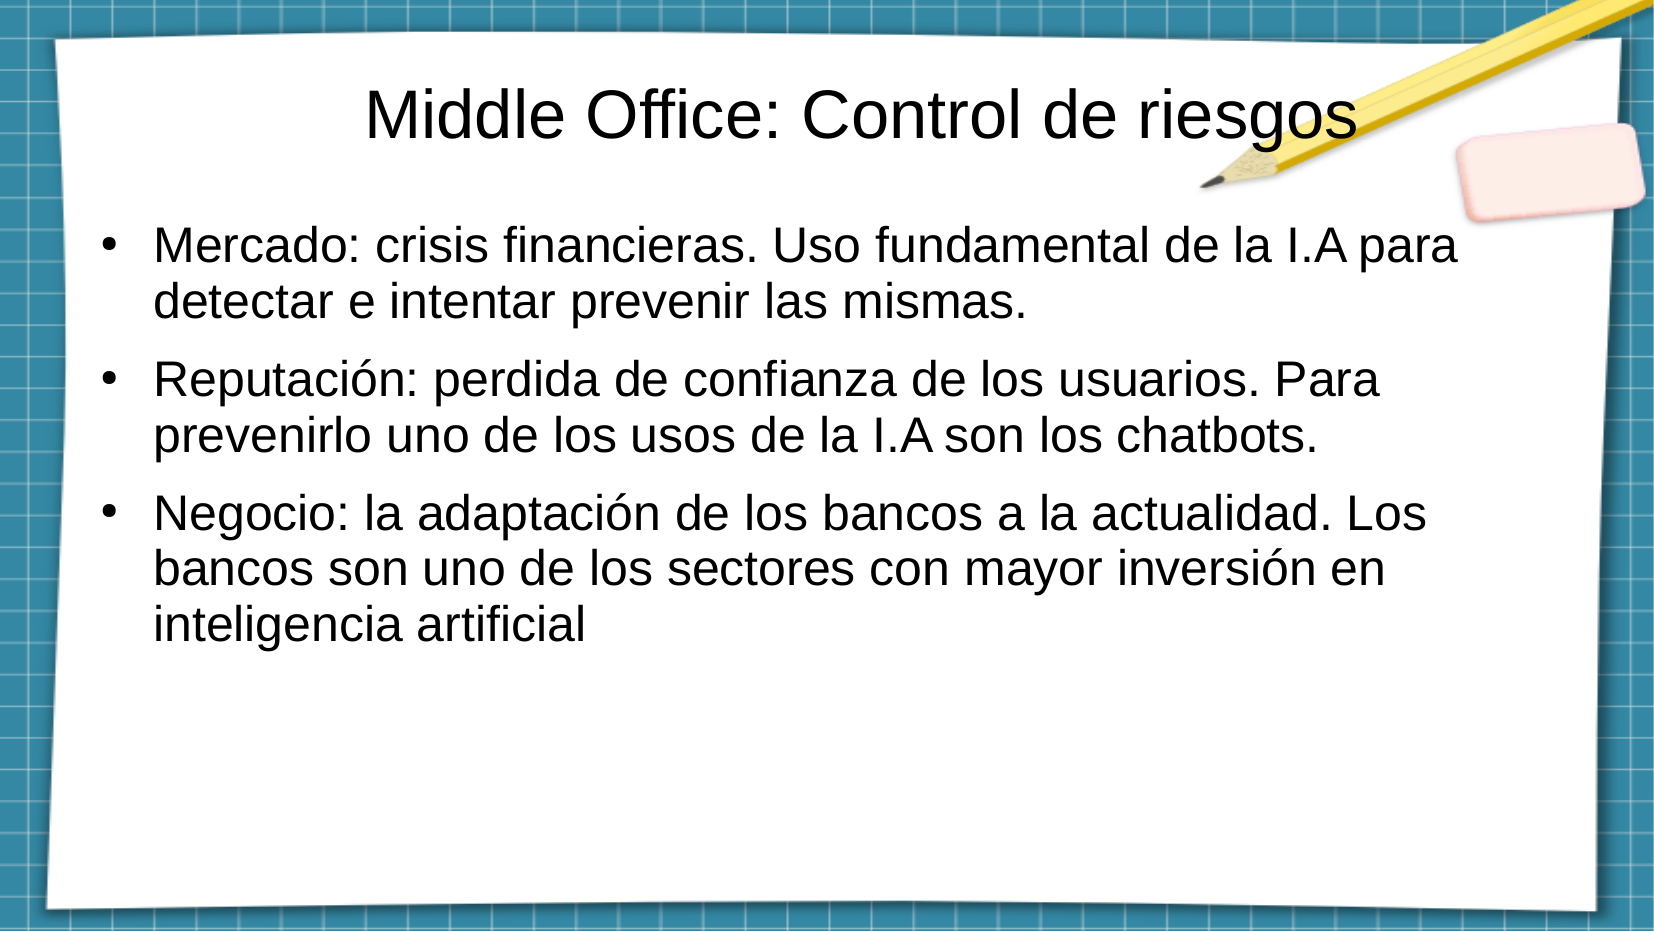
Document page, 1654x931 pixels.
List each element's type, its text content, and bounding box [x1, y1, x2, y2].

title Middle Office: Control de riesgos [82, 37, 1571, 193]
picture [0, 0, 1654, 931]
list Mercado: crisis financieras. Uso fundamental de la I.A para detectar e intentar prevenir las mismas. Reputación: perdida de confianza de los usuarios. Para prevenirlo uno de los usos de la I.A son los chatbots. Negocio: la adaptación de los bancos a la actualidad. Los bancos son uno de los sectores con mayor inversión en inteligencia artificial [82, 217, 1571, 758]
